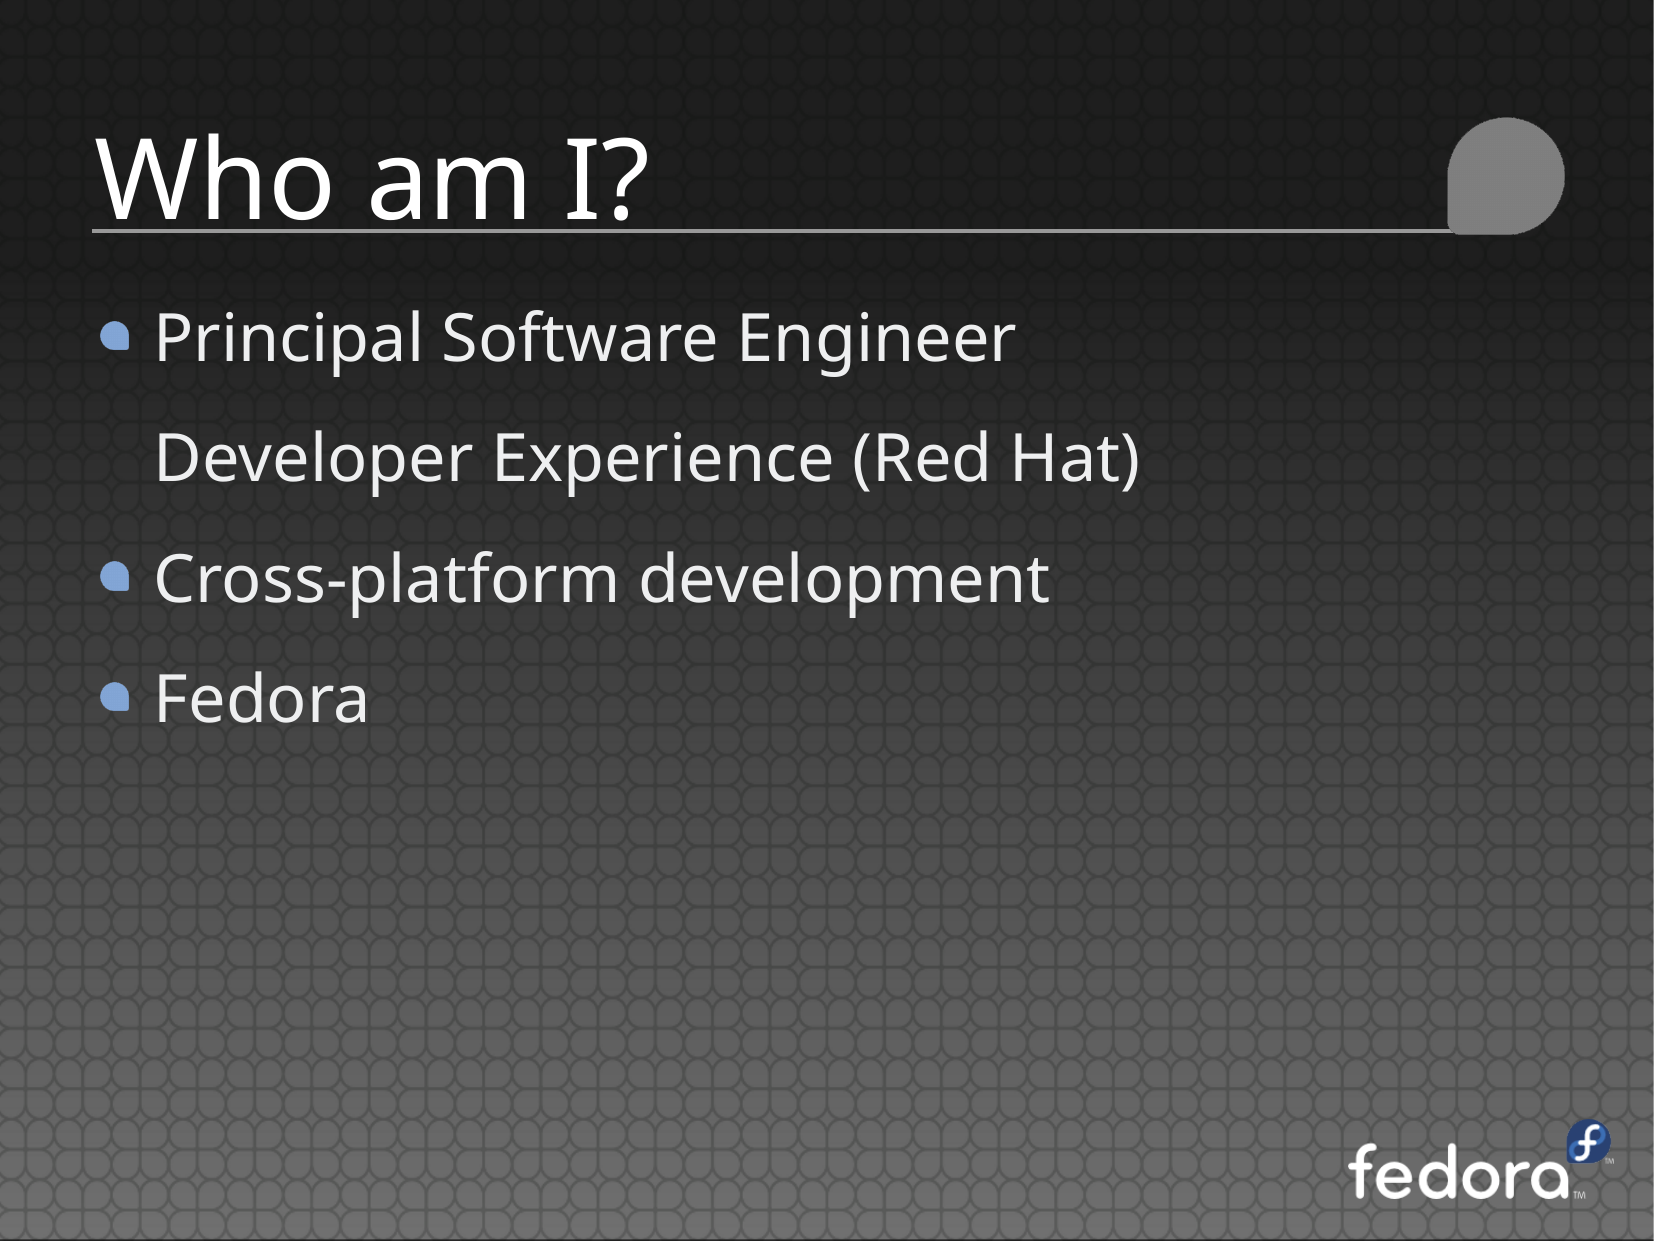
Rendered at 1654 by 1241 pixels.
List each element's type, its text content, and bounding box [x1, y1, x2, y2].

title Who am I? [94, 100, 1426, 251]
picture [0, 0, 1654, 1241]
list Principal Software Engineer Developer Experience (Red Hat) Cross-platform development Fedora [82, 290, 1571, 1094]
